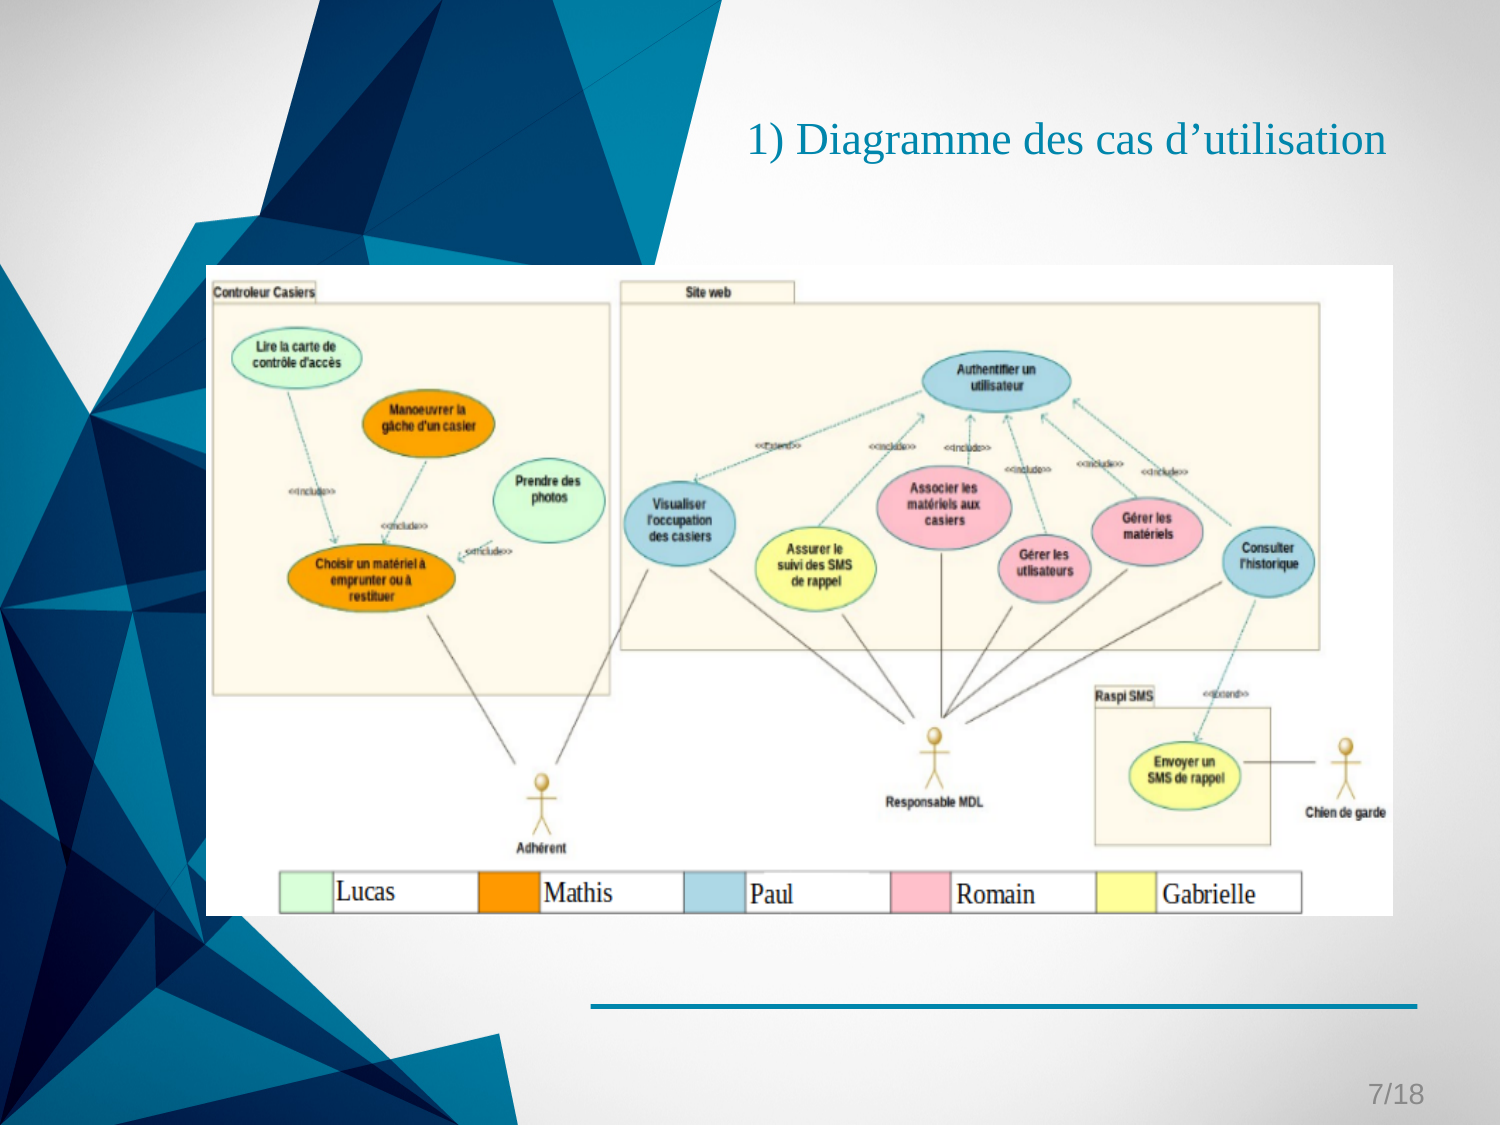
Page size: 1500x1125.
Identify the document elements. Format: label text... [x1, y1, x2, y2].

title 1) Diagramme des cas d’utilisation [708, 44, 1425, 233]
picture [0, 0, 1500, 1125]
